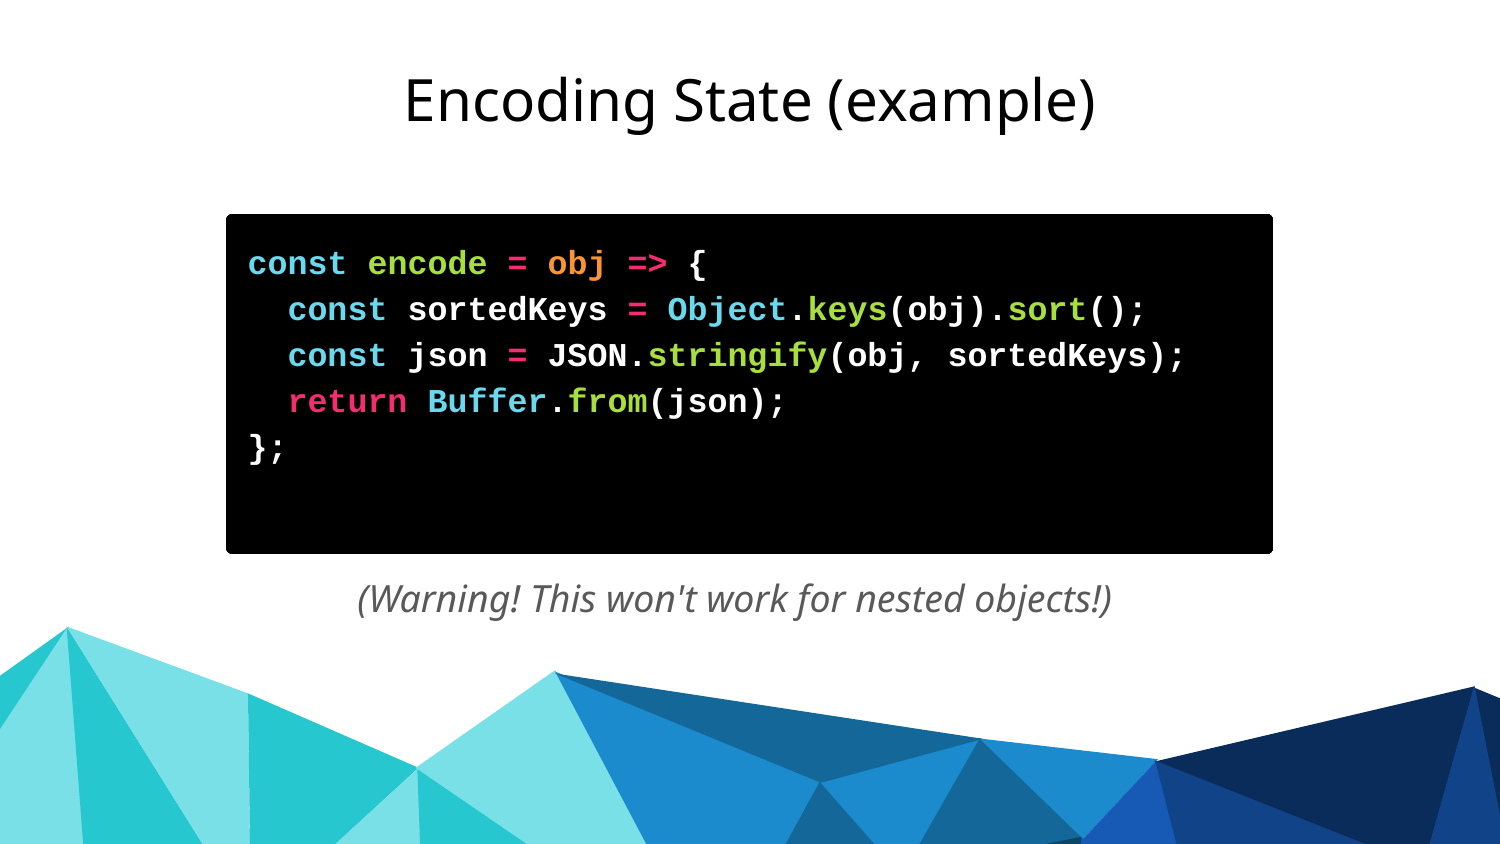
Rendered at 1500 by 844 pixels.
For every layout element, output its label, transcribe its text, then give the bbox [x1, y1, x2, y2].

text_box const encode = obj => { const sortedKeys = Object.keys(obj).sort(); const json = JSON.stringify(obj, sortedKeys); return Buffer.from(json); }; [232, 220, 1268, 548]
text_box [0, 626, 1500, 844]
title Encoding State (example) [51, 47, 1449, 142]
list (Warning! This won't work for nested objects!) [342, 559, 1158, 639]
